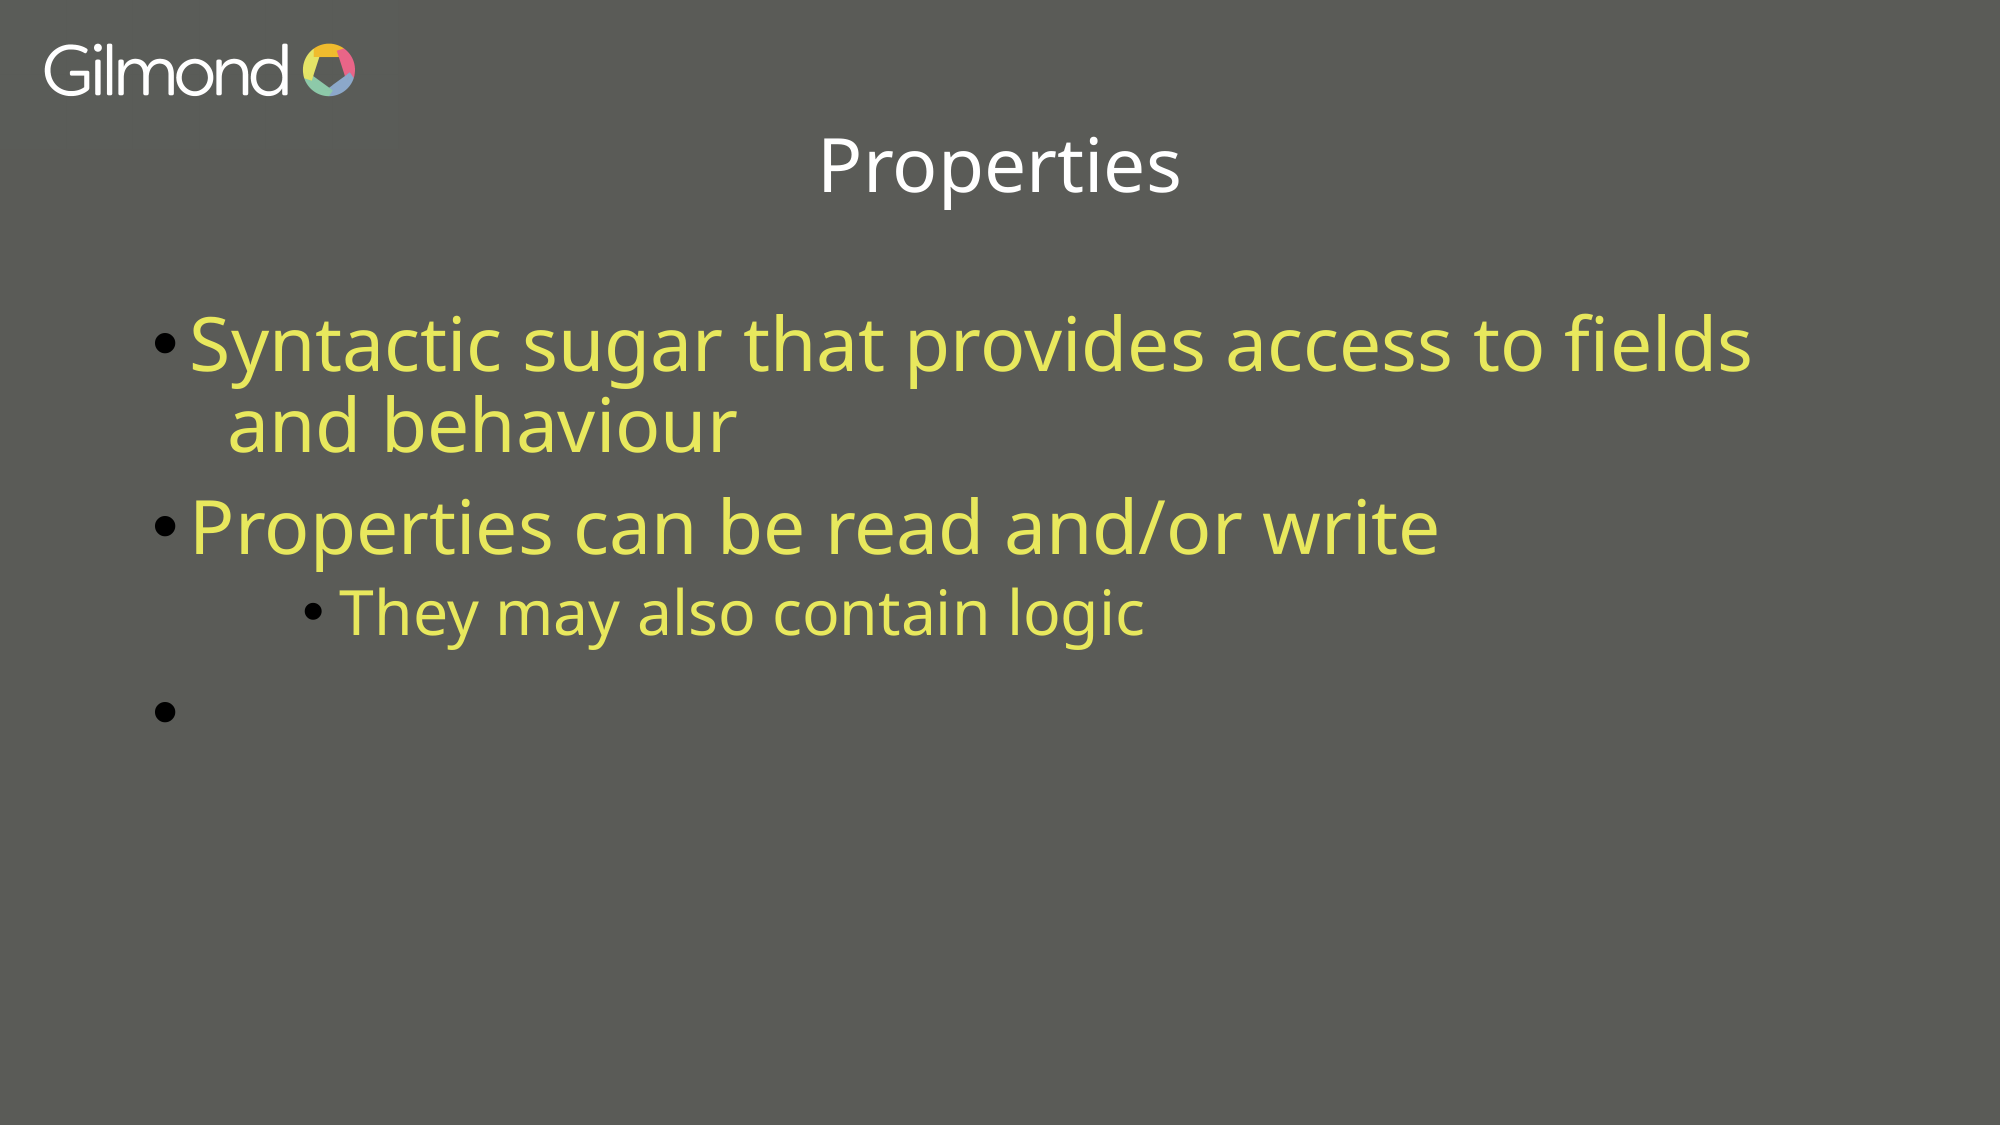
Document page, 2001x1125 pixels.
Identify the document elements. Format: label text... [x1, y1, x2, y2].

list Syntactic sugar that provides access to fields and behaviour Properties can be read and/or write They may also contain logic [137, 299, 1863, 1014]
title Properties [137, 59, 1863, 278]
picture [0, 0, 399, 149]
